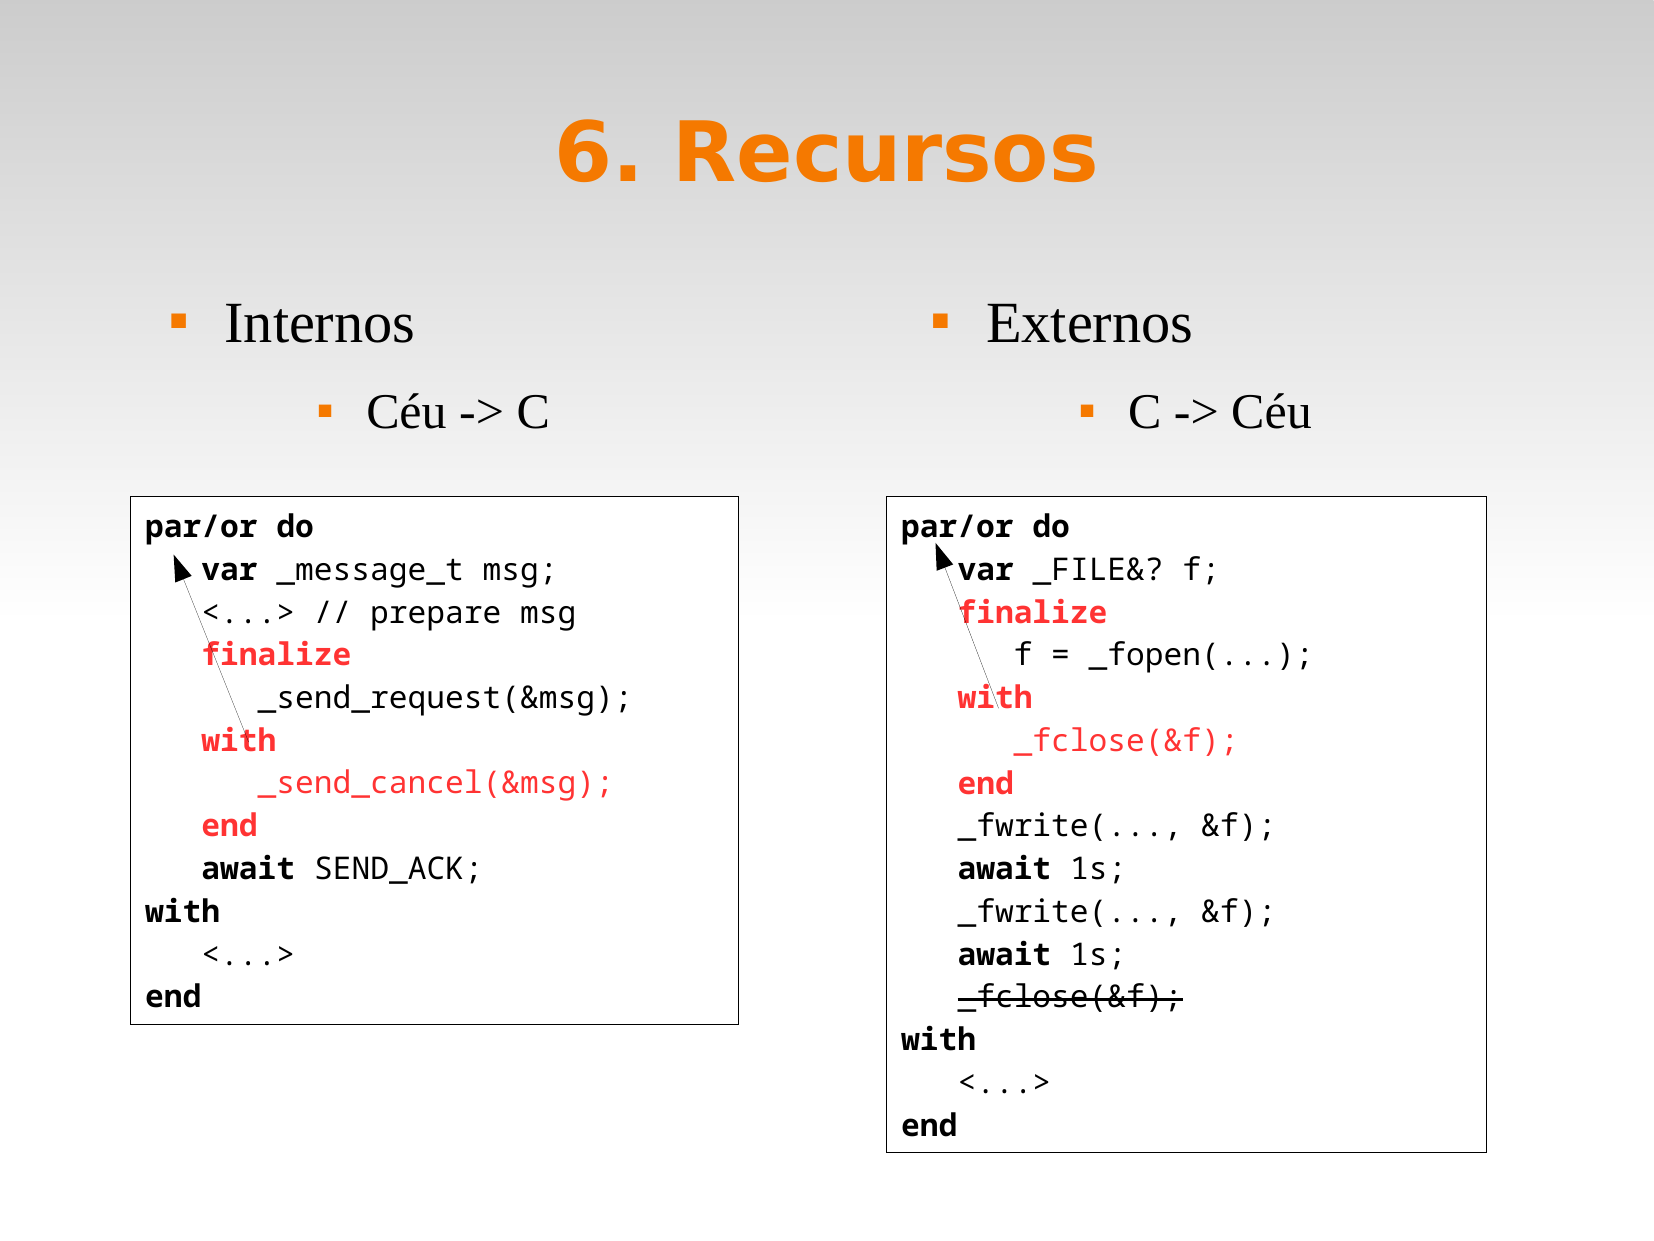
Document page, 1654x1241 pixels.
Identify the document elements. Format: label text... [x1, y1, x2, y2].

title 6. Recursos [82, 49, 1571, 257]
text_box par/or do var _FILE&? f; finalize f = _fopen(...); with _fclose(&f); end _fwrite(..., &f); await 1s; _fwrite(..., &f); await 1s; _fclose(&f); with <...> end [886, 496, 1487, 1066]
list Externos C -> Céu [844, 290, 1512, 451]
text_box par/or do var _message_t msg; <...> // prepare msg finalize _send_request(&msg); with _send_cancel(&msg); end await SEND_ACK; with <...> end [130, 496, 739, 958]
list Internos Céu -> C [82, 290, 751, 451]
